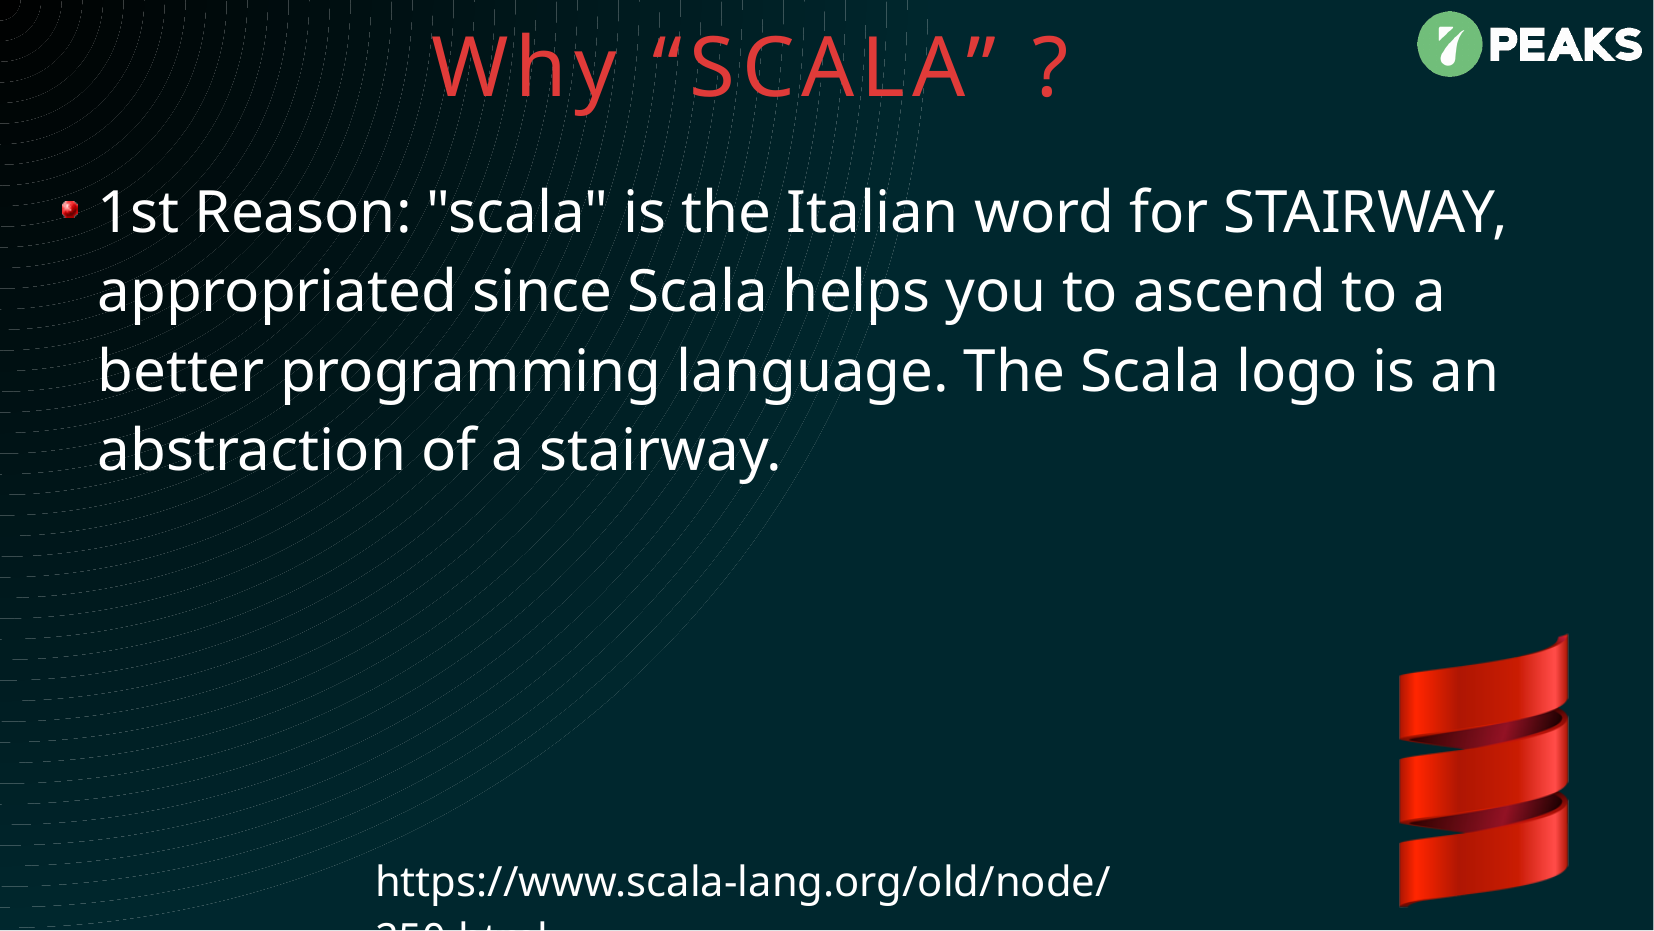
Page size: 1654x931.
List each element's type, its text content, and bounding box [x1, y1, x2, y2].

picture [1417, 11, 1642, 77]
text_box https://www.scala-lang.org/old/node/250.html [360, 844, 1294, 910]
text_box 1st Reason: "scala" is the Italian word for STAIRWAY, appropriated since Scala helps you to ascend to a better programming language. The Scala logo is an abstraction of a stairway. [47, 162, 1619, 756]
text_box Why “SCALA” ? [416, 0, 1238, 143]
picture [1381, 631, 1571, 910]
